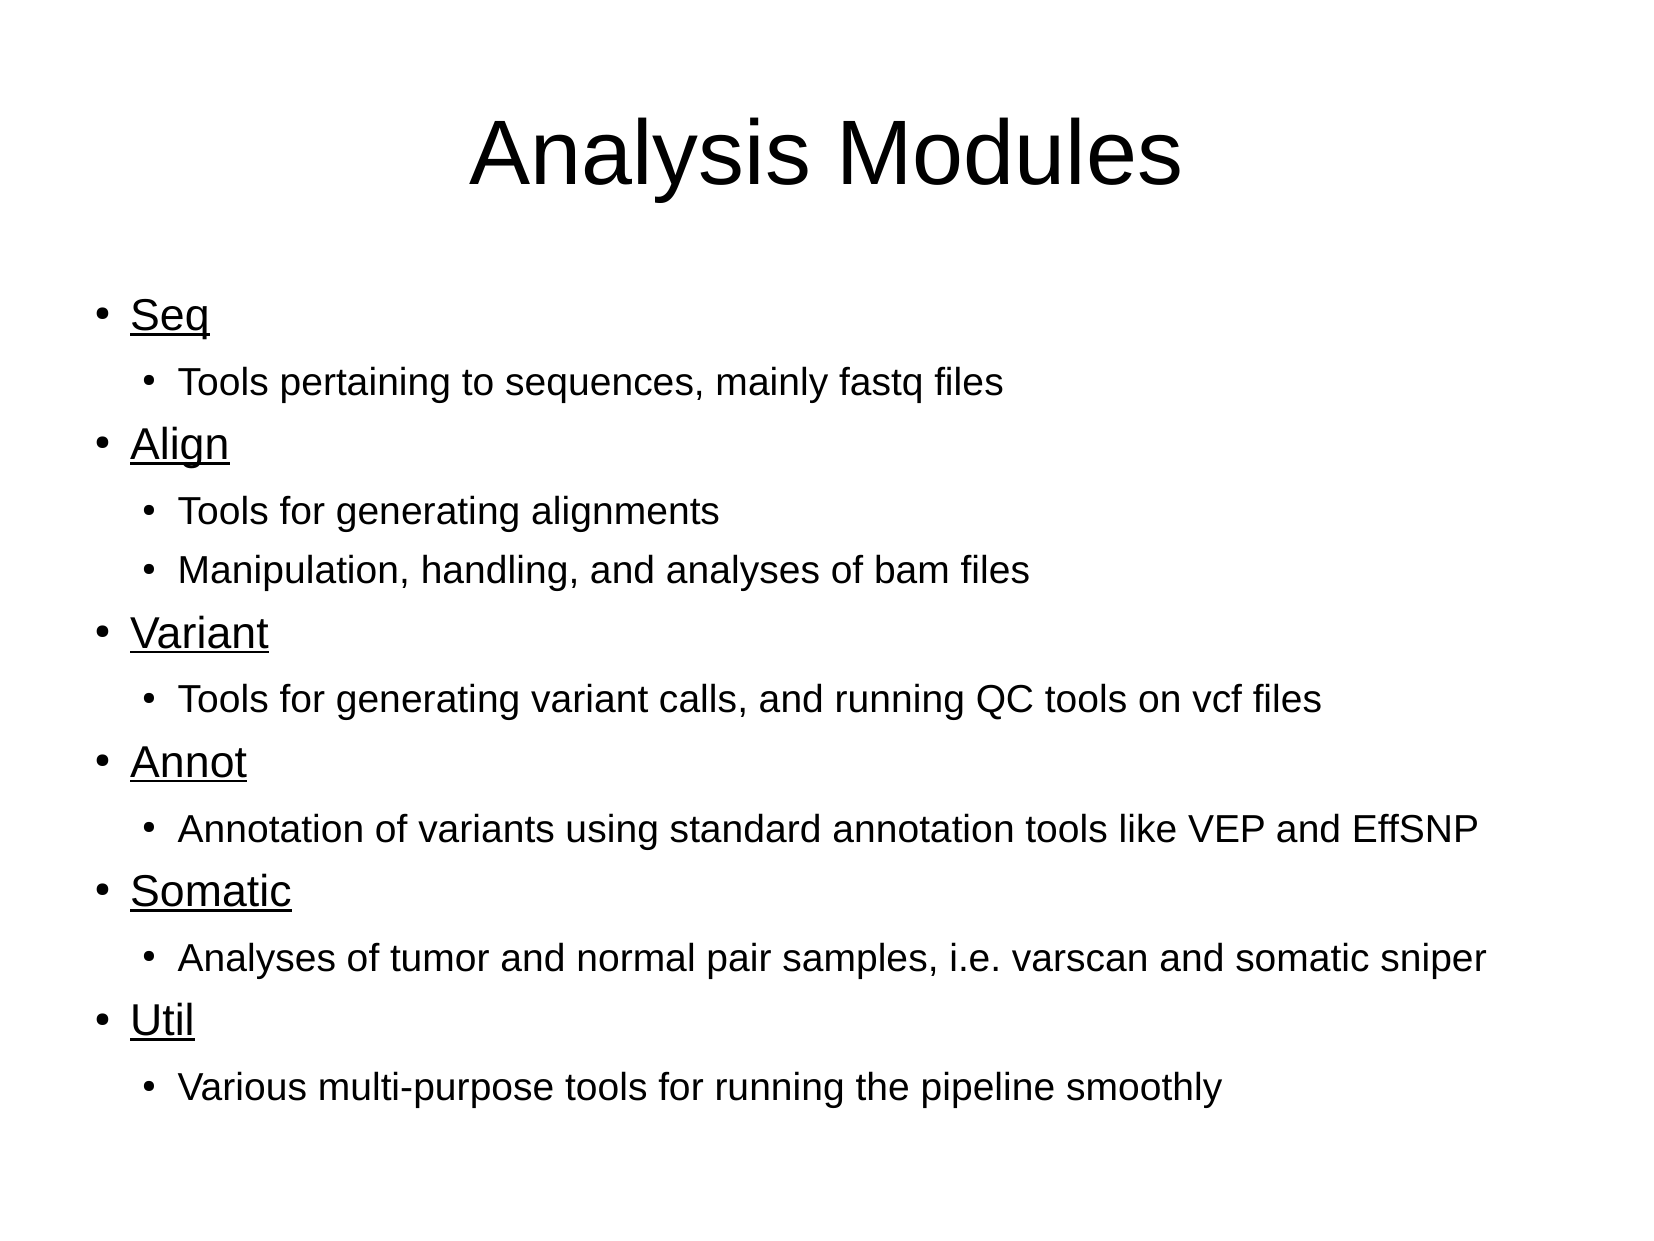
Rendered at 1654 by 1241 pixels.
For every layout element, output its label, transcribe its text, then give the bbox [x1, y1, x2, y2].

title Analysis Modules [82, 56, 1571, 250]
list Seq Tools pertaining to sequences, mainly fastq files Align Tools for generating alignments Manipulation, handling, and analyses of bam files Variant Tools for generating variant calls, and running QC tools on vcf files Annot Annotation of variants using standard annotation tools like VEP and EffSNP Somatic Analyses of tumor and normal pair samples, i.e. varscan and somatic sniper Util Various multi-purpose tools for running the pipeline smoothly [82, 290, 1571, 1109]
